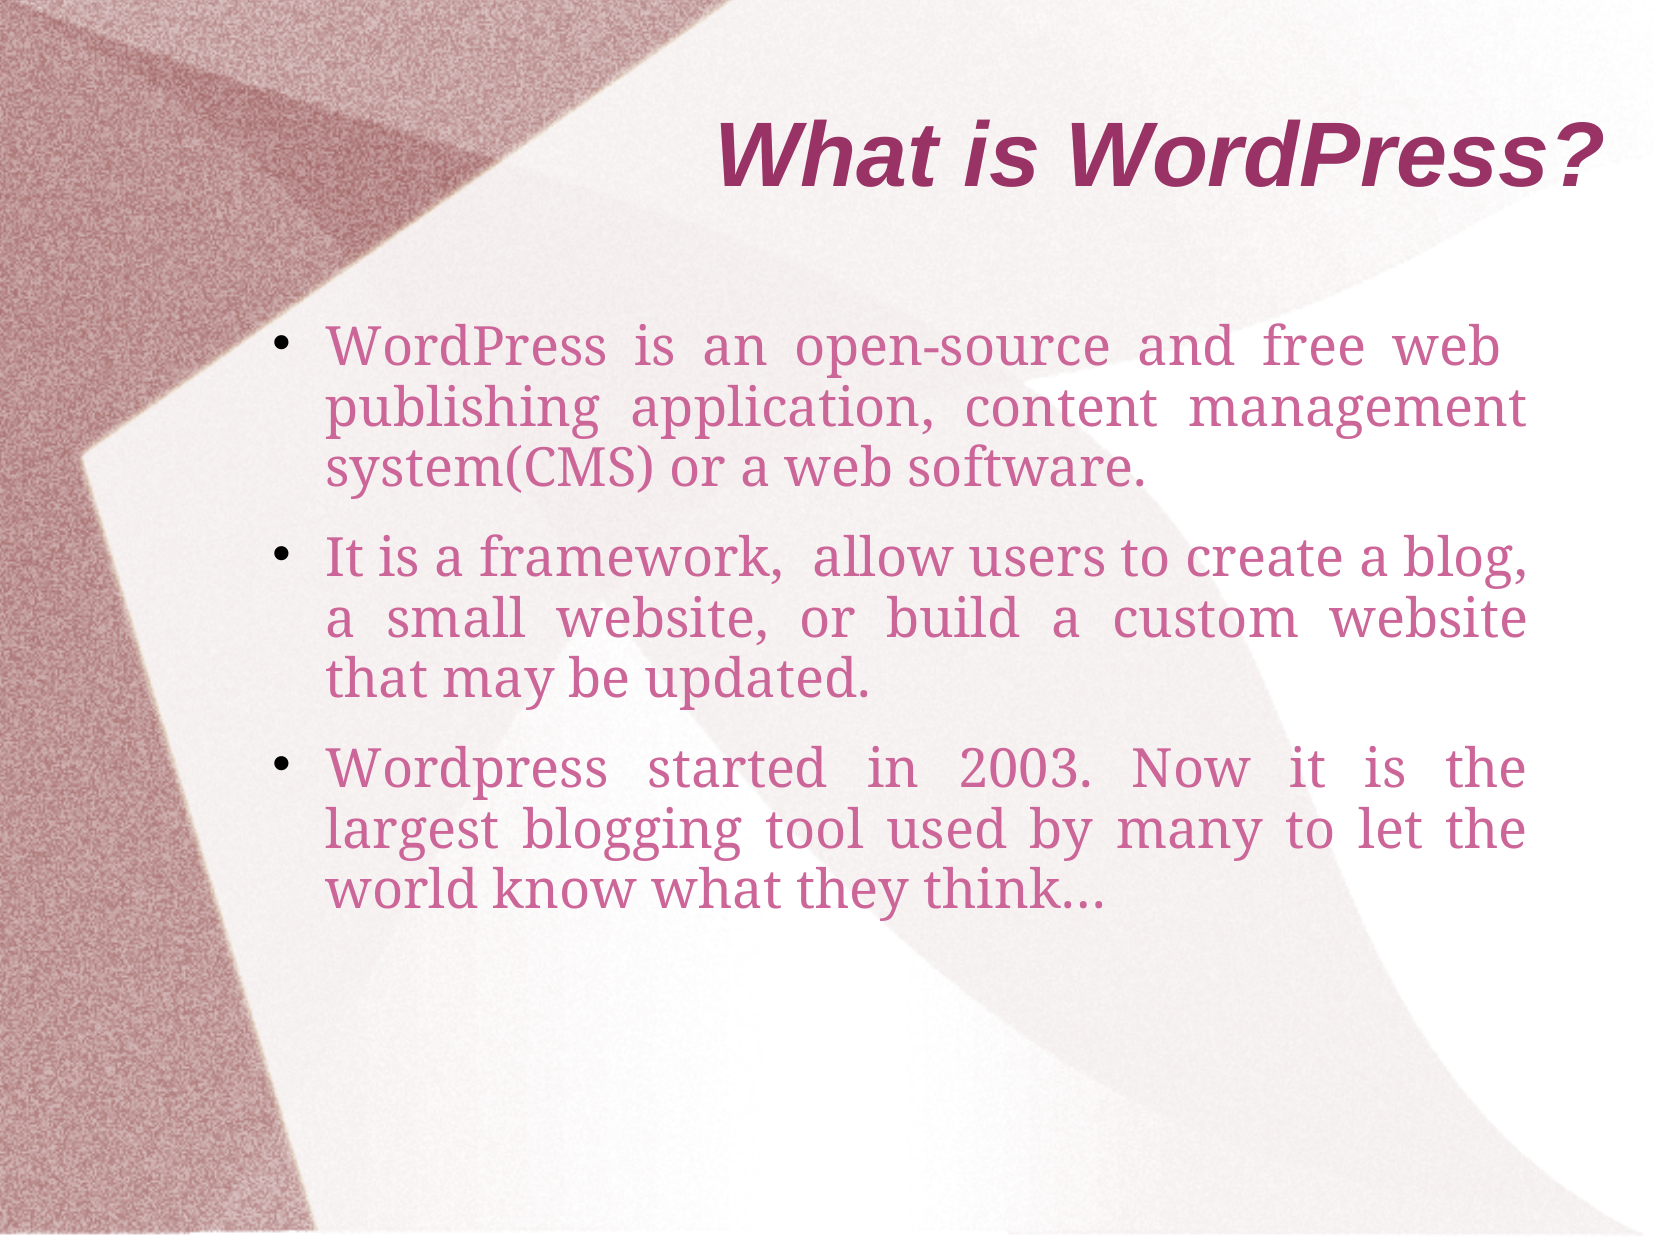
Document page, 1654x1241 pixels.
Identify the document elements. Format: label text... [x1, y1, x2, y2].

title What is WordPress? [596, 49, 1607, 257]
list WordPress is an open-source and free web publishing application, content management system(CMS) or a web software. It is a framework, allow users to create a blog, a small website, or build a custom website that may be updated. Wordpress started in 2003. Now it is the largest blogging tool used by many to let the world know what they think… [254, 313, 1530, 1028]
picture [0, 0, 1654, 1241]
